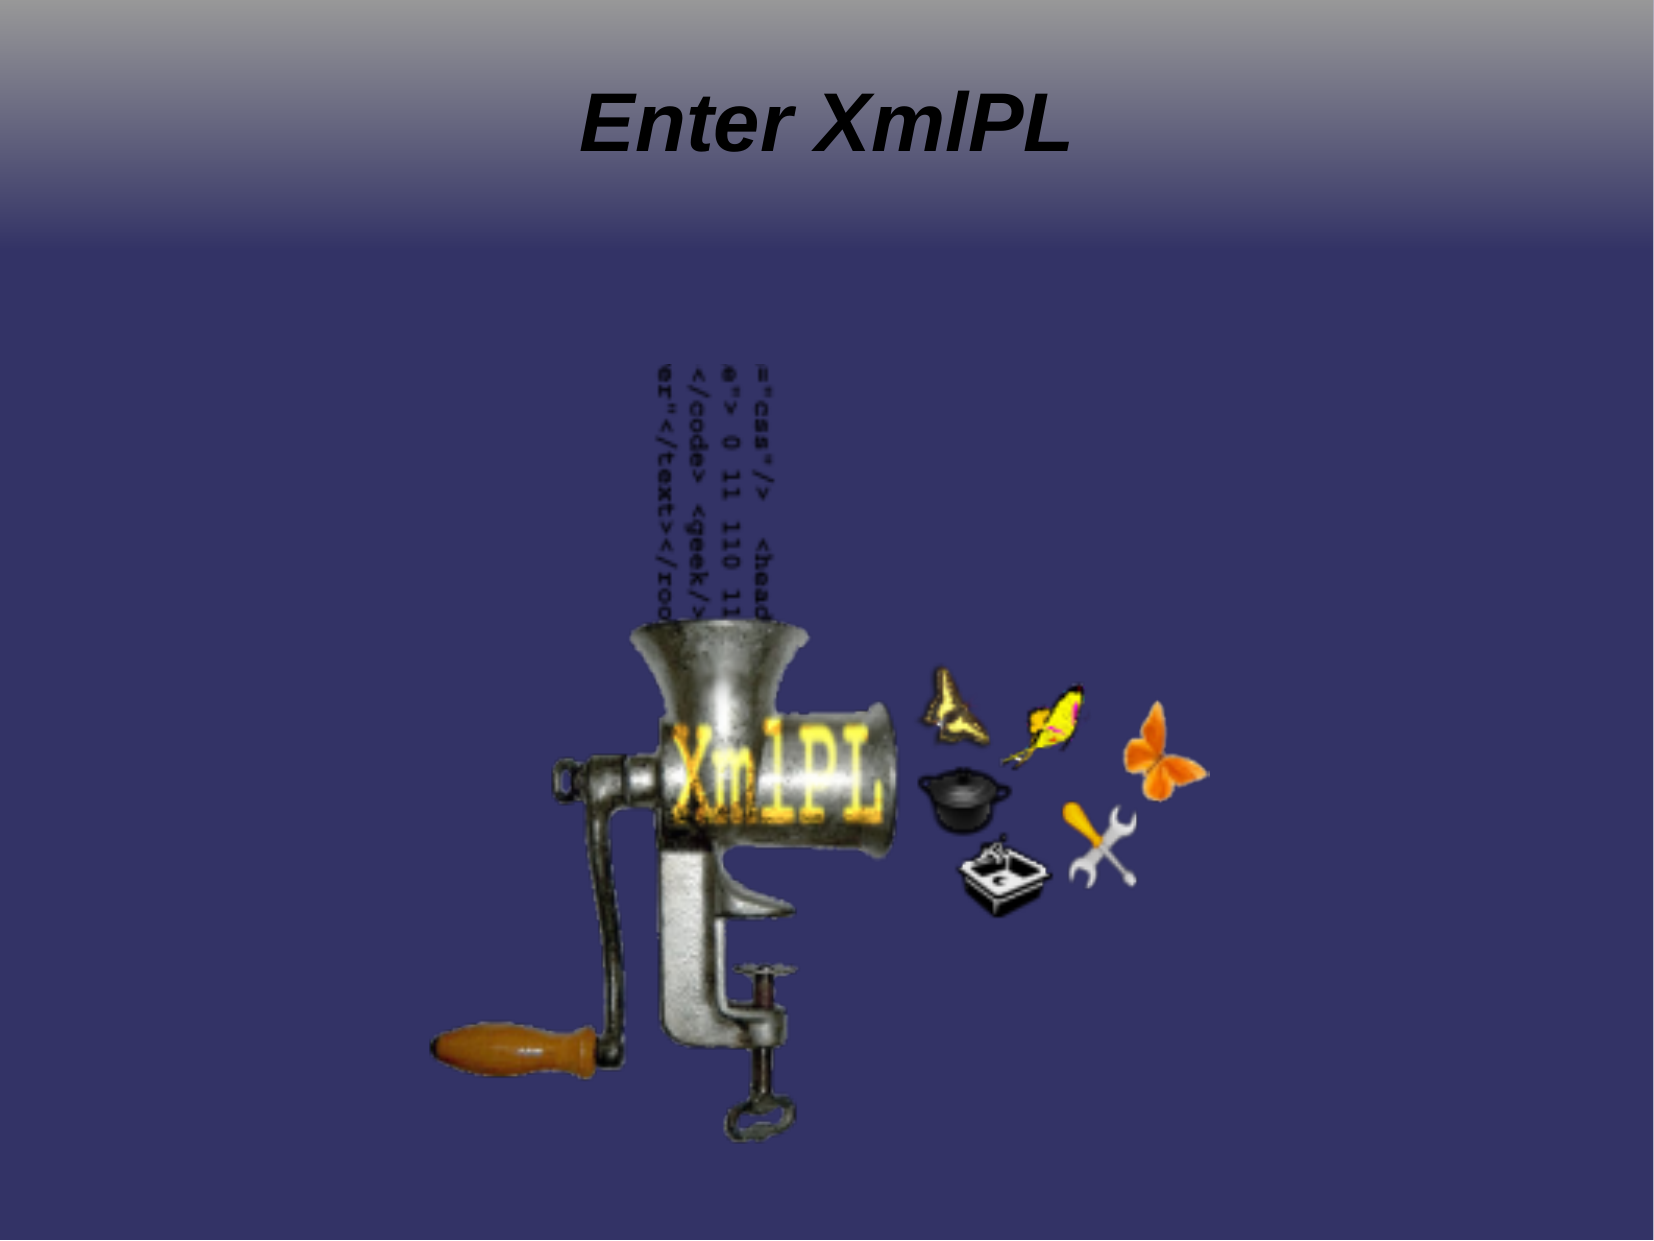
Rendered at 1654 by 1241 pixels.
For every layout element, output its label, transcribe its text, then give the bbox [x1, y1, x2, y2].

title Enter XmlPL [121, 19, 1534, 227]
picture [428, 364, 1210, 1147]
